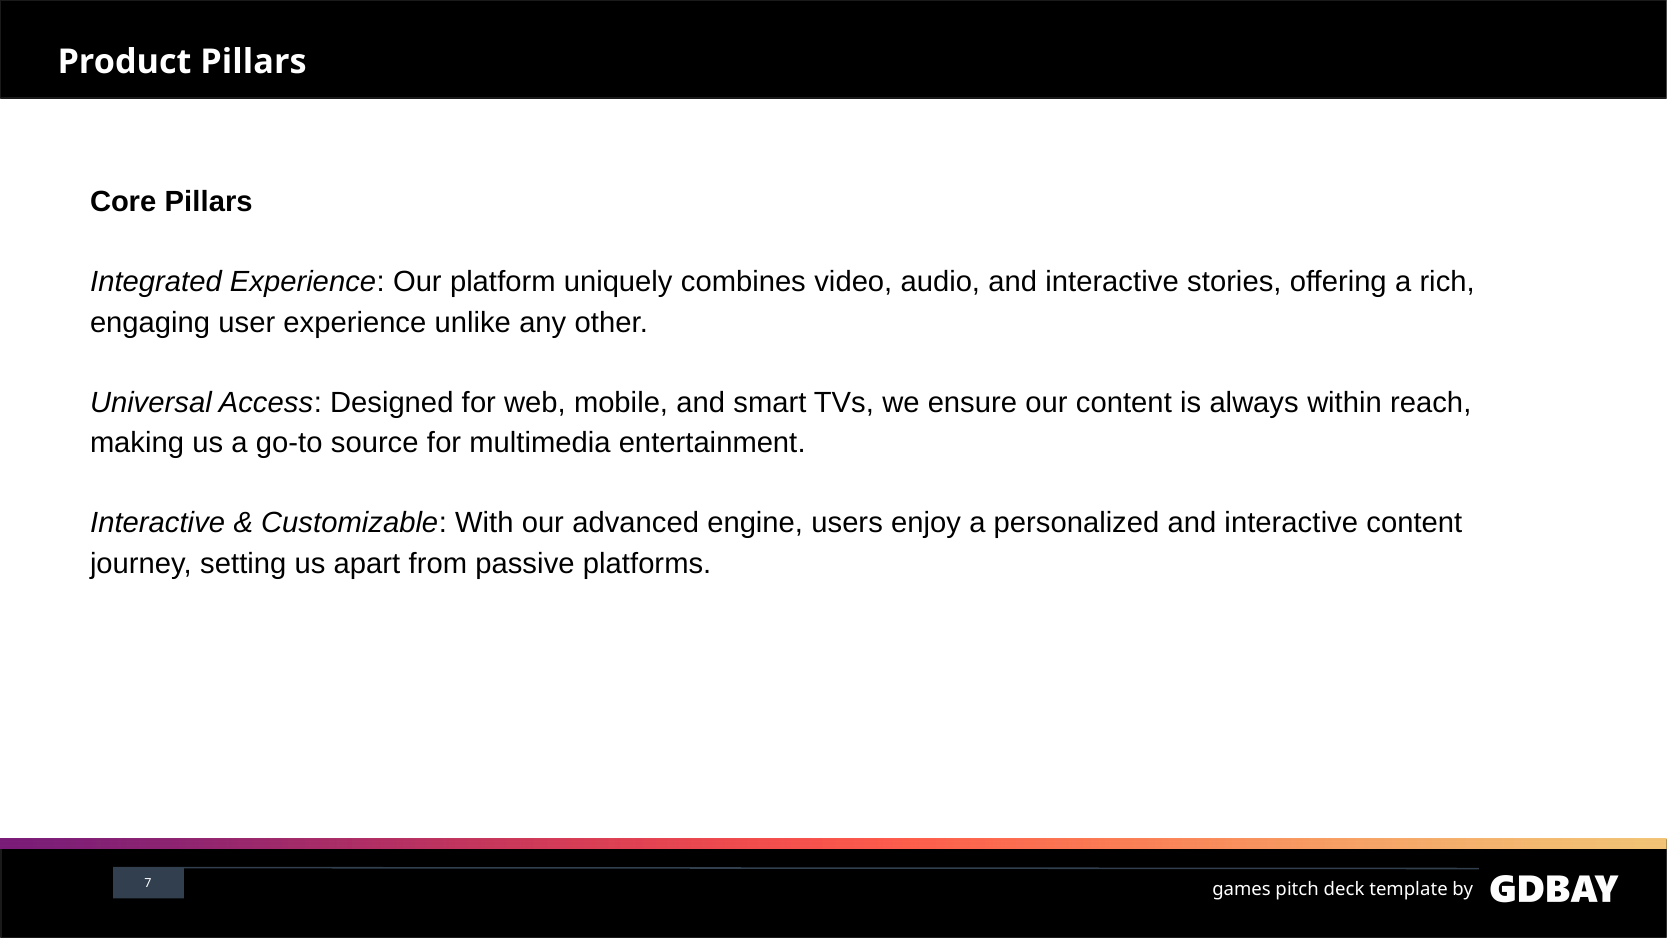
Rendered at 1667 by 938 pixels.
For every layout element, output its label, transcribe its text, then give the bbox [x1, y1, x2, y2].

picture [0, 838, 1667, 849]
picture [1479, 863, 1630, 914]
text_box Core Pillars Integrated Experience: Our platform uniquely combines video, audio, and interactive stories, offering a rich, engaging user experience unlike any other. Universal Access: Designed for web, mobile, and smart TVs, we ensure our content is always within reach, making us a go-to source for multimedia entertainment. Interactive & Customizable: With our advanced engine, users enjoy a personalized and interactive content journey, setting us apart from passive platforms. [74, 162, 1538, 594]
slide_number <number> [111, 867, 185, 900]
title Product Pillars [42, 25, 1480, 88]
